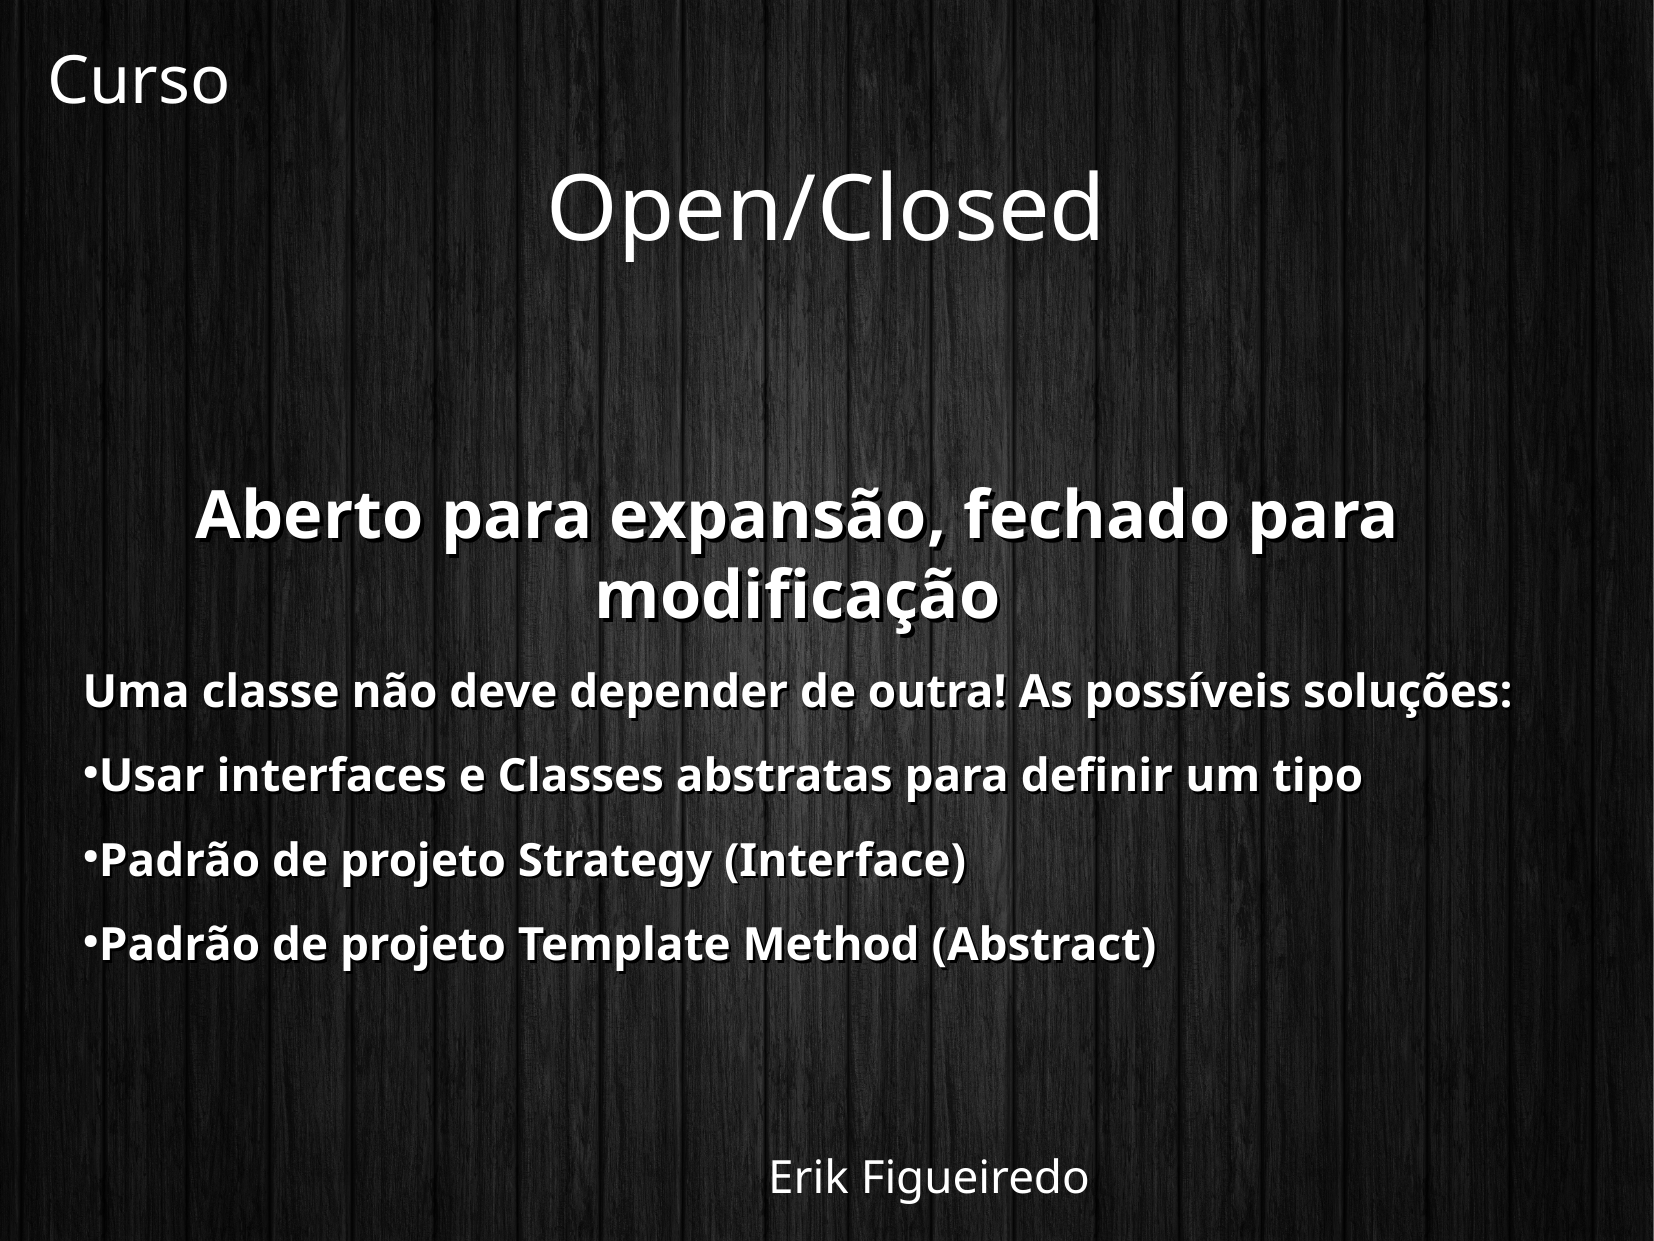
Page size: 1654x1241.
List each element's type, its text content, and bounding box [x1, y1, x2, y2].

text_box Curso [47, 35, 1087, 119]
list Aberto para expansão, fechado para modificação Uma classe não deve depender de outra! As possíveis soluções: Usar interfaces e Classes abstratas para definir um tipo Padrão de projeto Strategy (Interface) Padrão de projeto Template Method (Abstract) [82, 311, 1571, 1131]
title Open/Closed [82, 129, 1571, 278]
text_box Erik Figueiredo [768, 1147, 1595, 1203]
